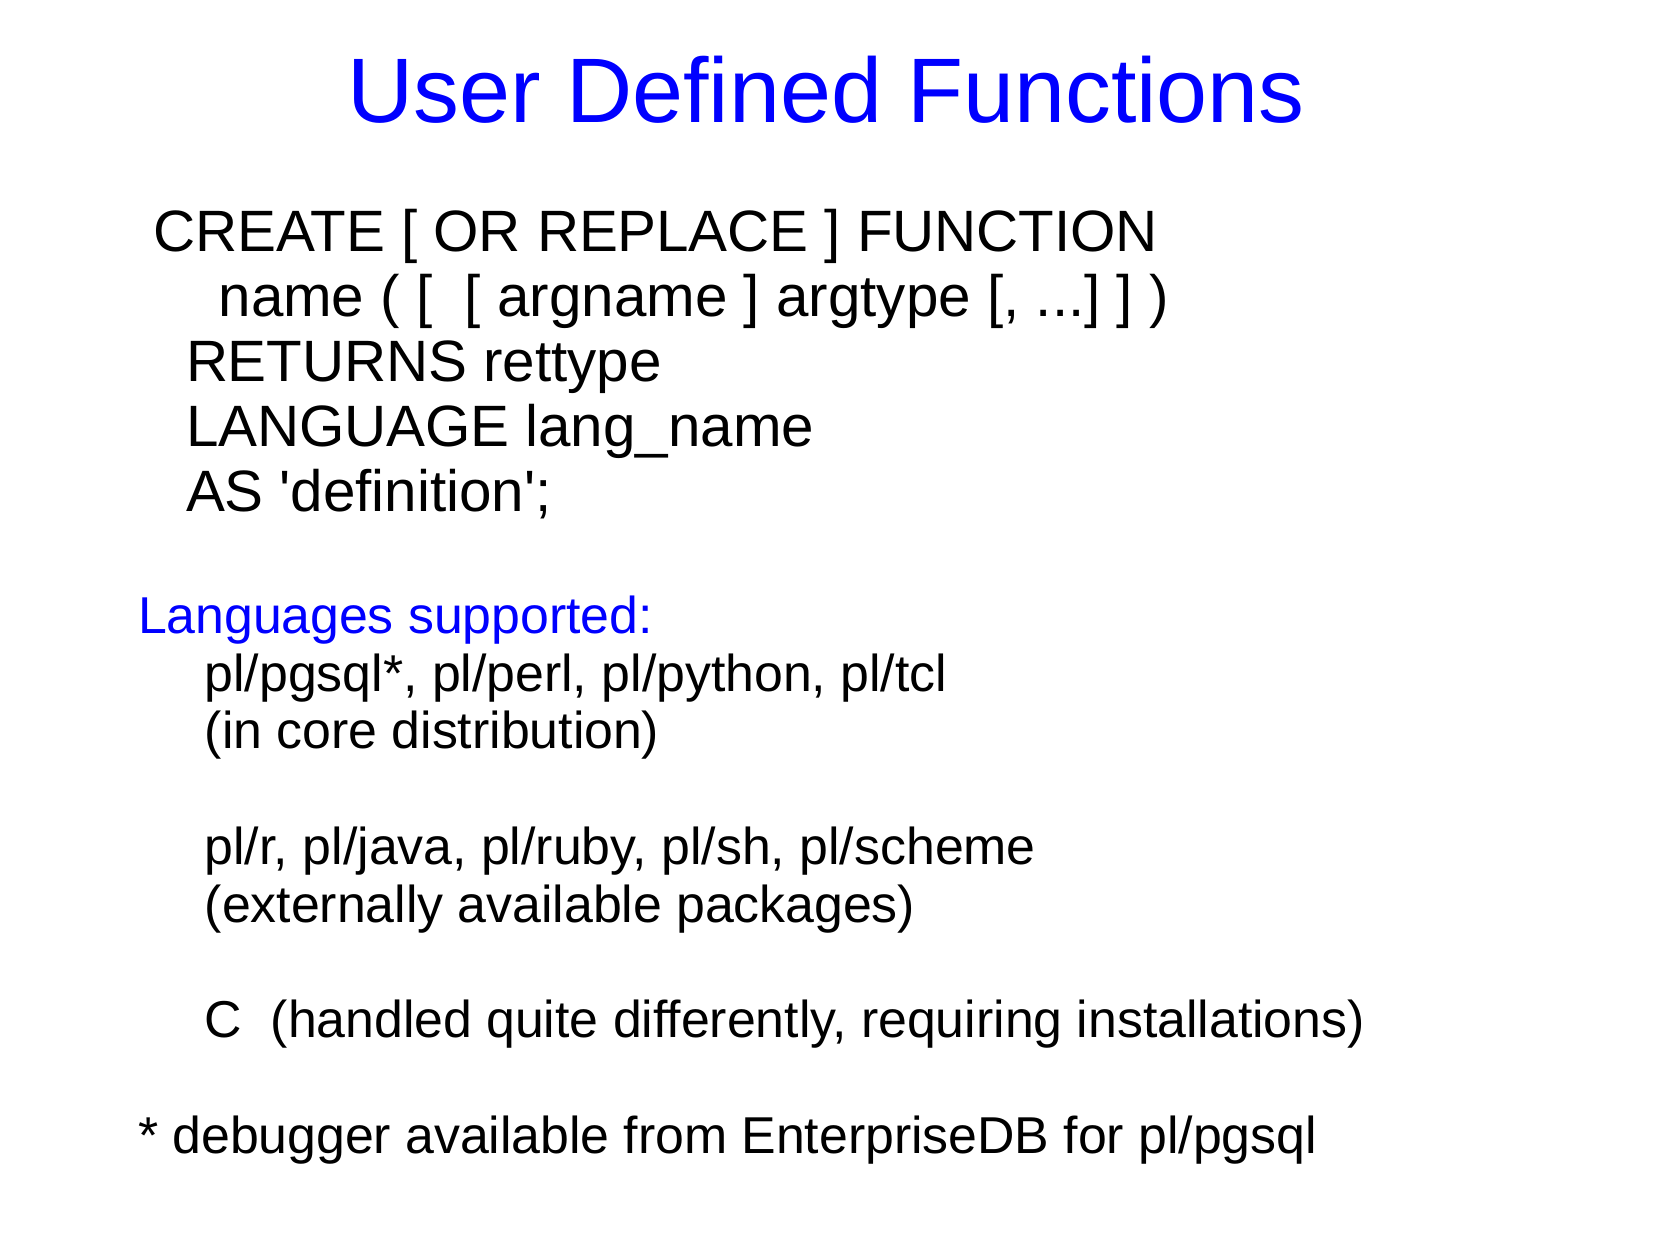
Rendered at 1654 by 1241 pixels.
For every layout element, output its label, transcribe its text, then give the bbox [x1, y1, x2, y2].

title User Defined Functions [82, 25, 1571, 157]
list Languages supported: pl/pgsql*, pl/perl, pl/python, pl/tcl (in core distribution) pl/r, pl/java, pl/ruby, pl/sh, pl/scheme (externally available packages) C (handled quite differently, requiring installations) * debugger available from EnterpriseDB for pl/pgsql [75, 586, 1564, 1170]
list CREATE [ OR REPLACE ] FUNCTION name ( [ [ argname ] argtype [, ...] ] ) RETURNS rettype LANGUAGE lang_name AS 'definition'; [82, 198, 1571, 550]
